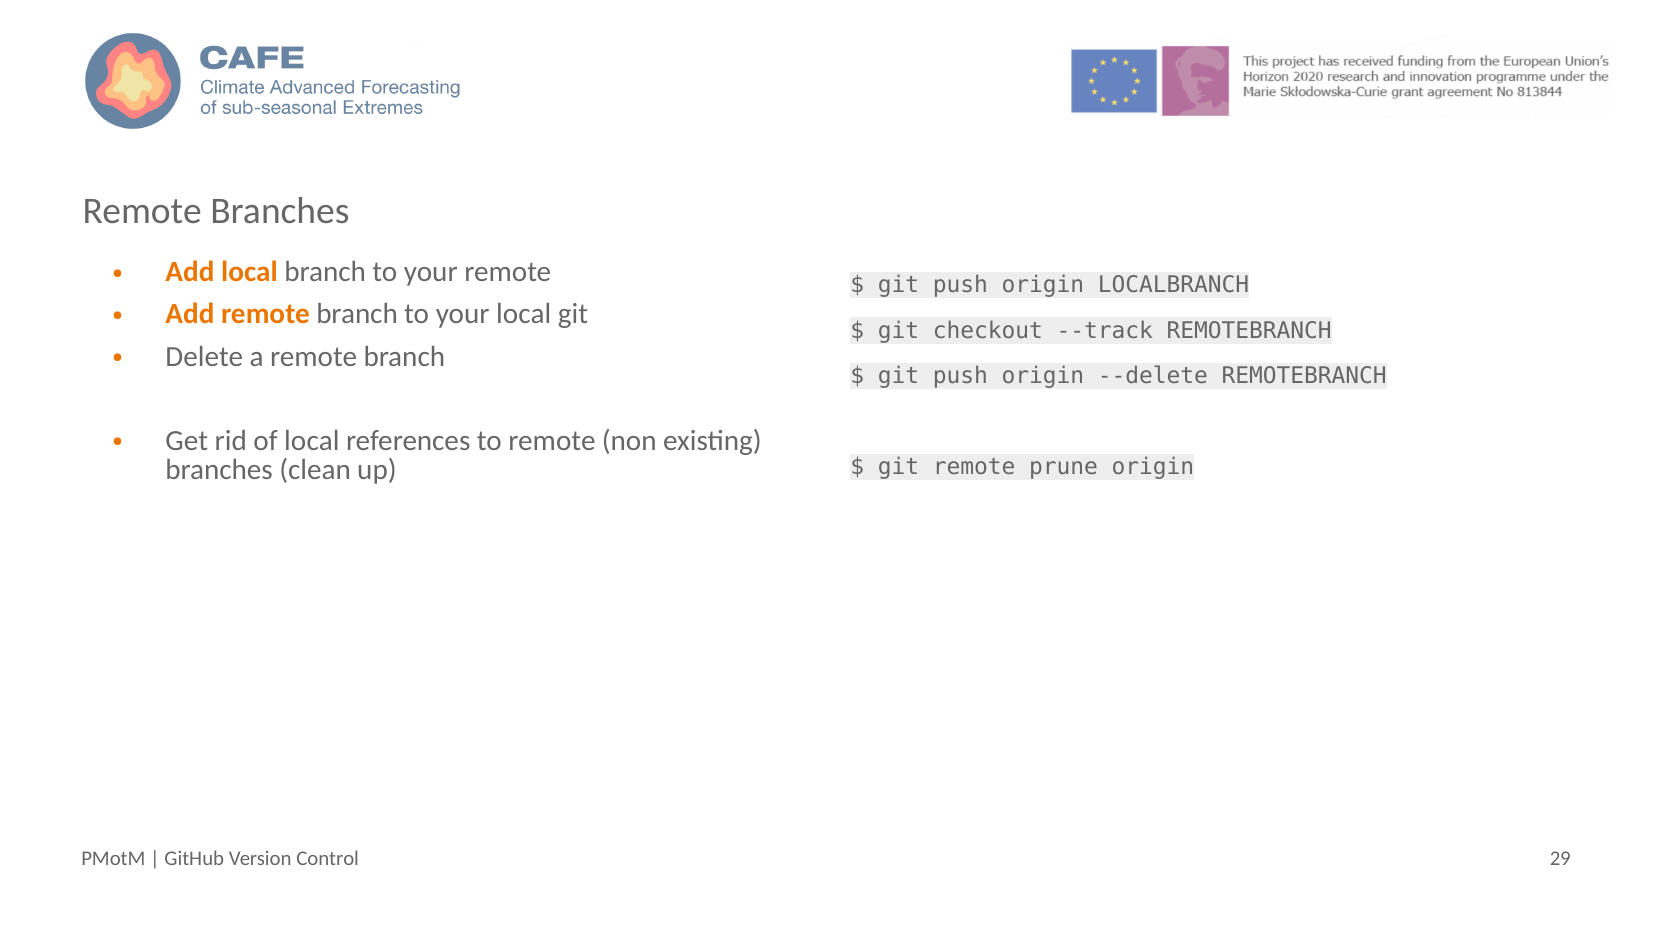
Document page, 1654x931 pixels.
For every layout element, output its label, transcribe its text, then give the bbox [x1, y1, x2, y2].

list Add local branch to your remote Add remote branch to your local git Delete a remote branch Get rid of local references to remote (non existing) branches (clean up) [94, 259, 780, 815]
title Remote Branches [82, 183, 1571, 246]
list $ git push origin LOCALBRANCH $ git checkout --track REMOTEBRANCH $ git push origin --delete REMOTEBRANCH $ git remote prune origin [850, 271, 1571, 827]
